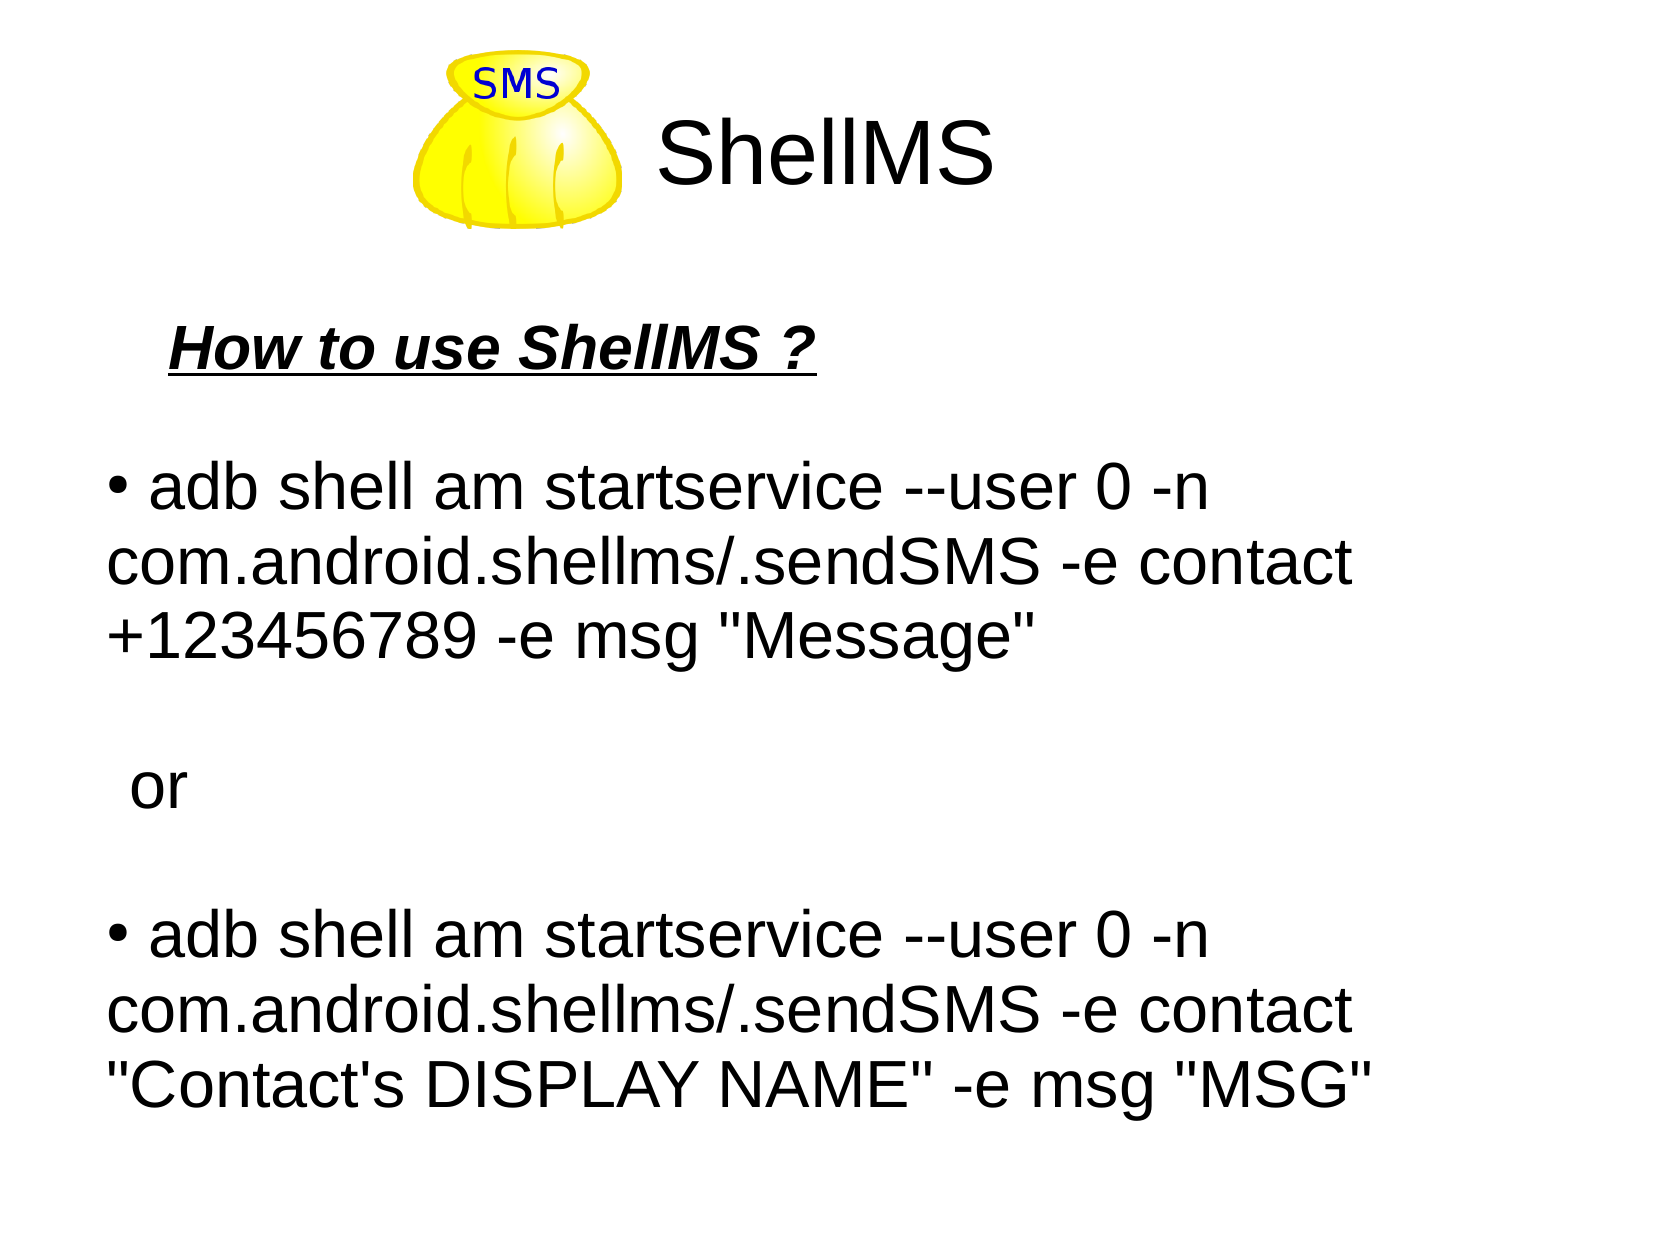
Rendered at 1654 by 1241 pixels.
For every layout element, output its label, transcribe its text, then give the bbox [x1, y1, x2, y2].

text_box How to use ShellMS ? [153, 305, 1193, 390]
title ShellMS [82, 49, 1571, 257]
picture [413, 49, 622, 229]
subtitle adb shell am startservice --user 0 -n com.android.shellms/.sendSMS -e contact +123456789 -e msg "Message" or adb shell am startservice --user 0 -n com.android.shellms/.sendSMS -e contact "Contact's DISPLAY NAME" -e msg "MSG" [106, 448, 1562, 1122]
